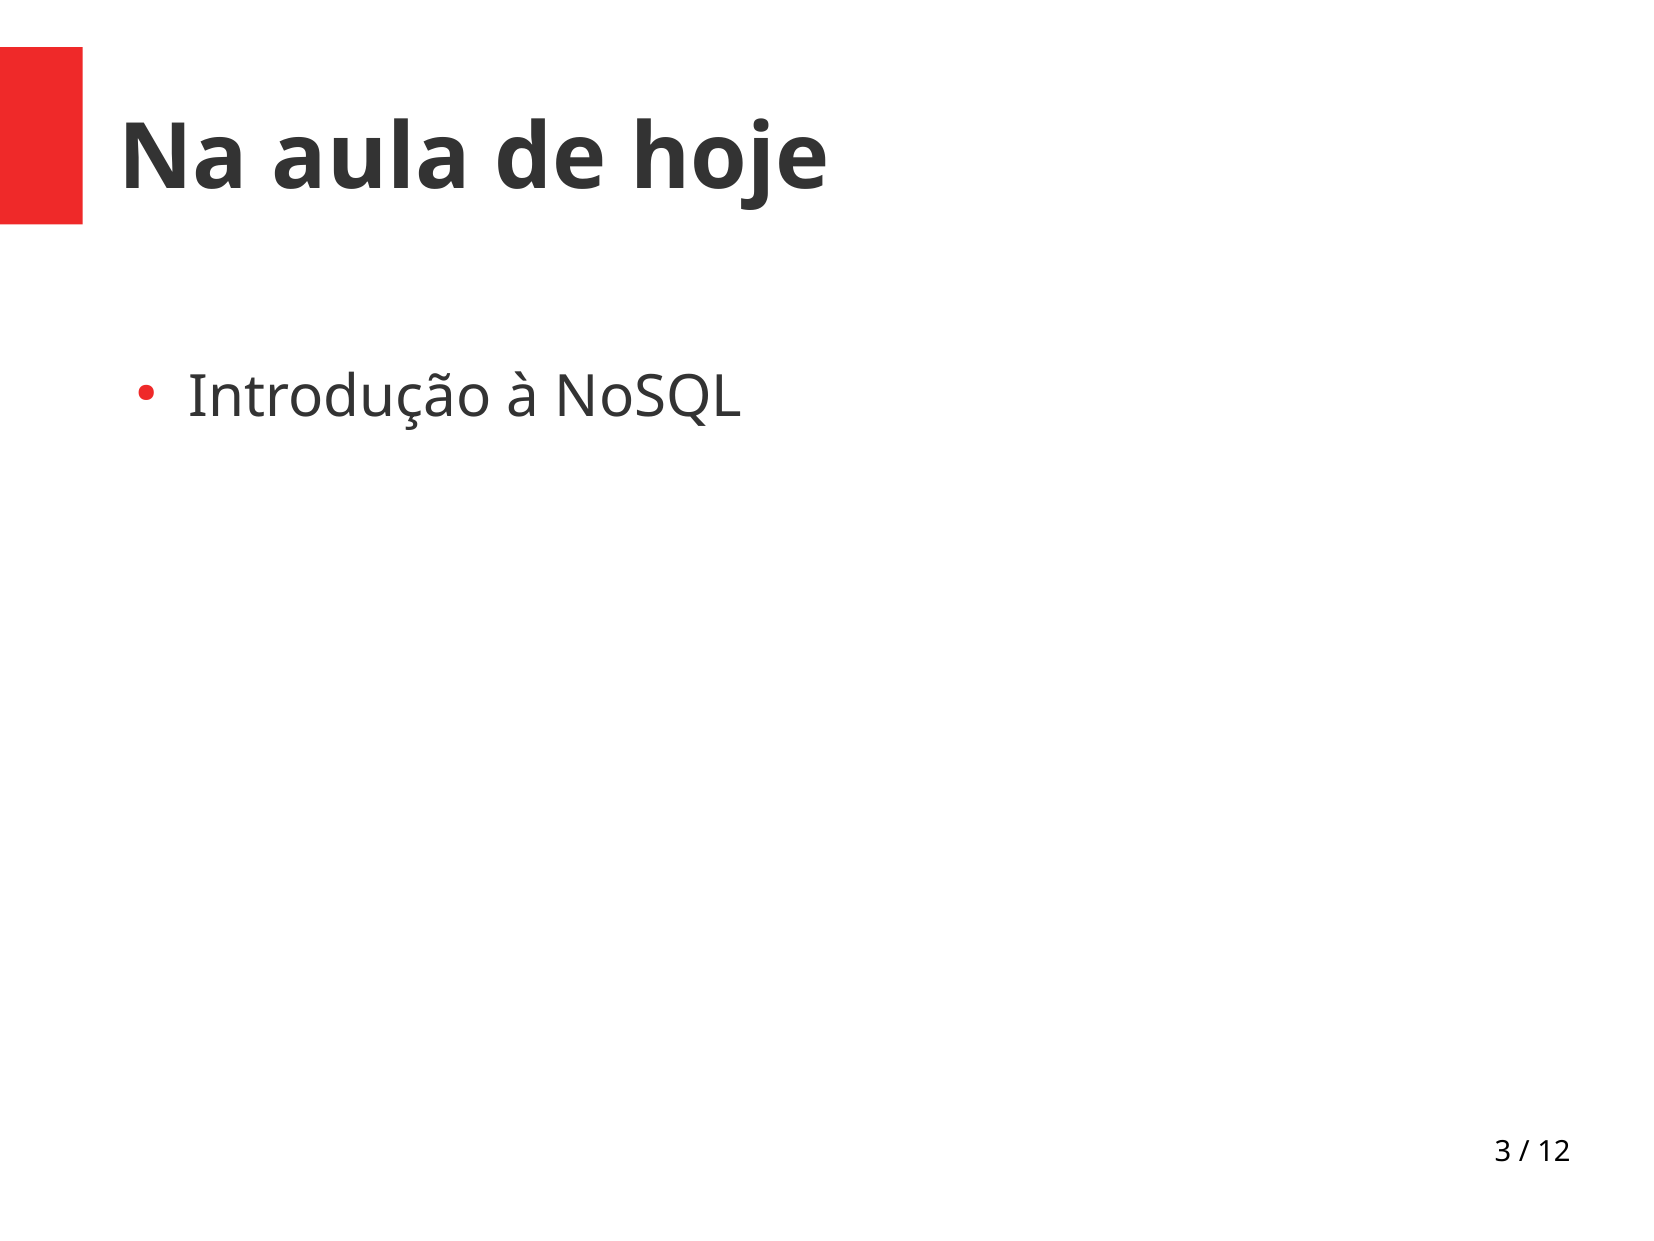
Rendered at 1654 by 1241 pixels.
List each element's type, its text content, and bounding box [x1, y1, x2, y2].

list Introdução à NoSQL [118, 354, 1536, 1074]
title Na aula de hoje [118, 49, 1571, 257]
